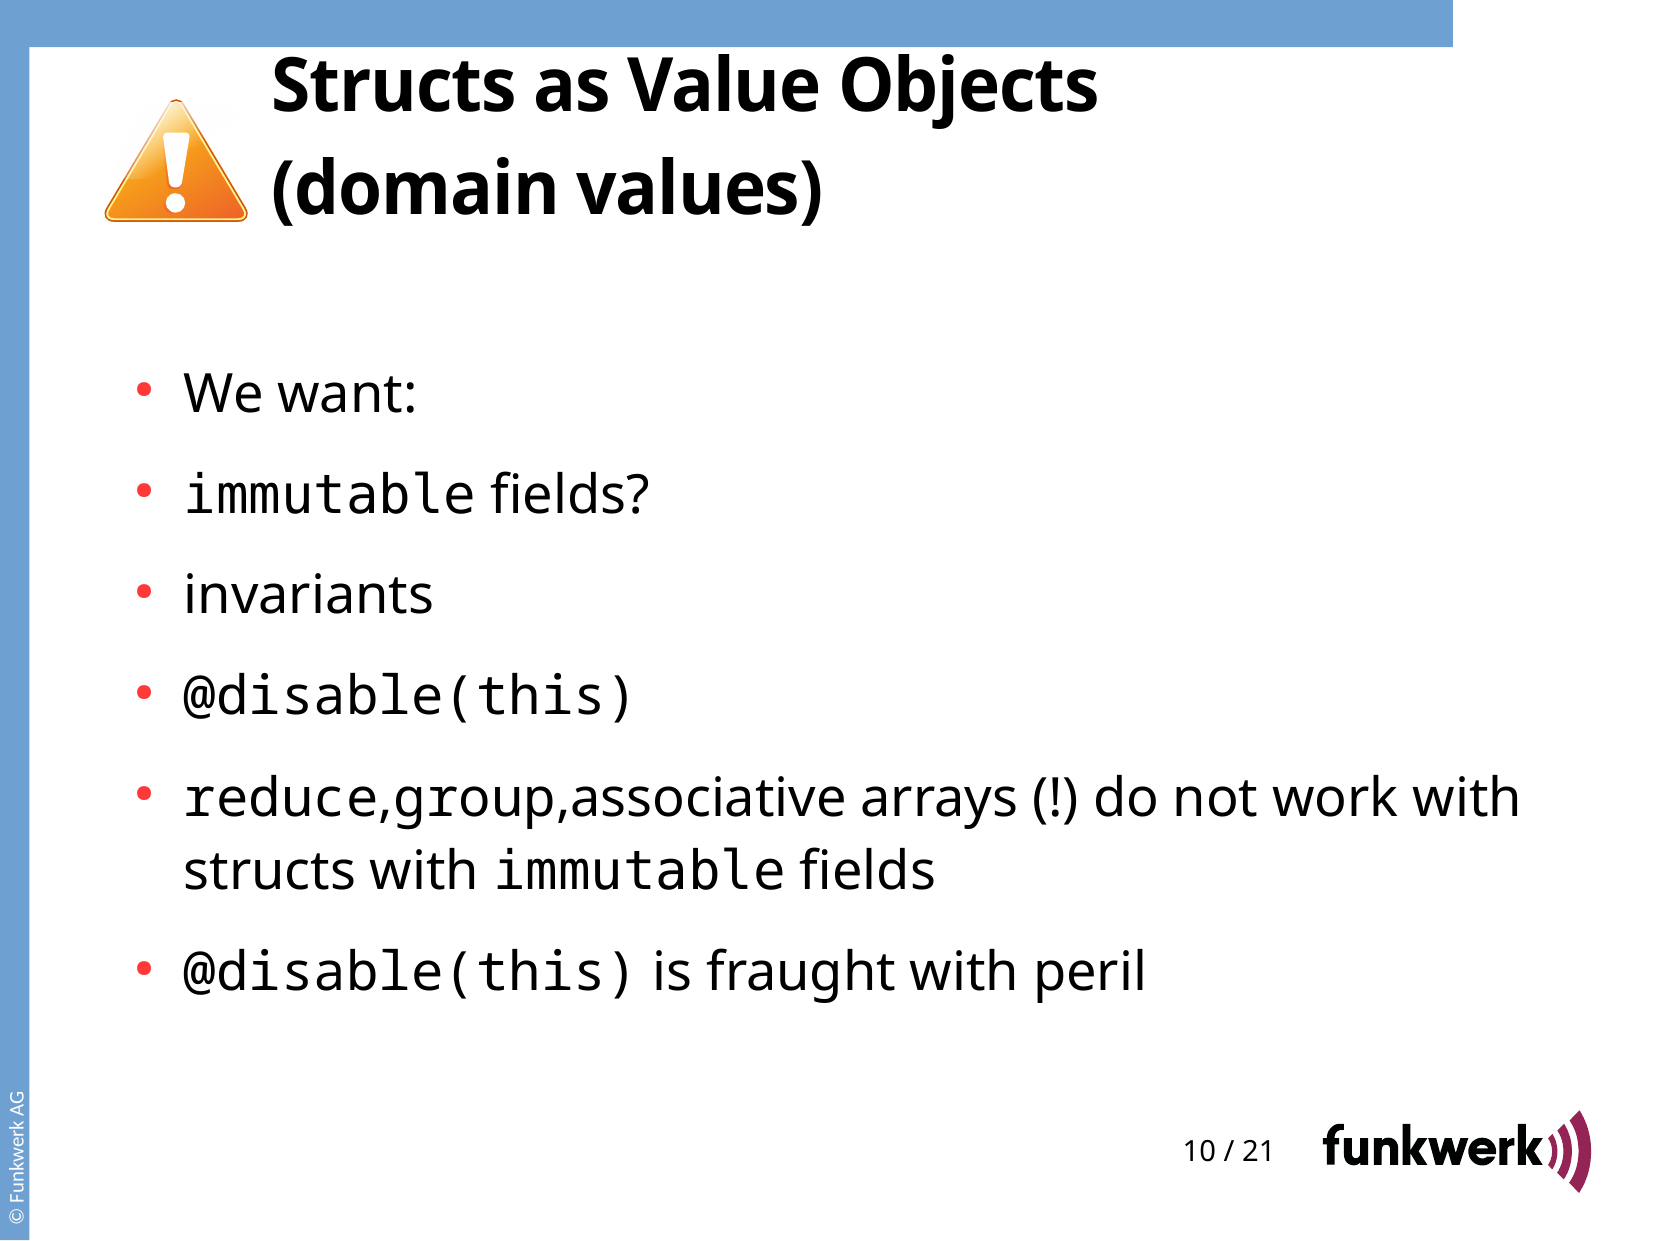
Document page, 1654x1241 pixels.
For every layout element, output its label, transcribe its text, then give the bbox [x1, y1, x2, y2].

list We want: immutable fields? invariants @disable(this) reduce,group,associative arrays (!) do not work with structs with immutable fields @disable(this) is fraught with peril [118, 354, 1571, 1010]
title Structs as Value Objects (domain values) [271, 31, 1453, 237]
